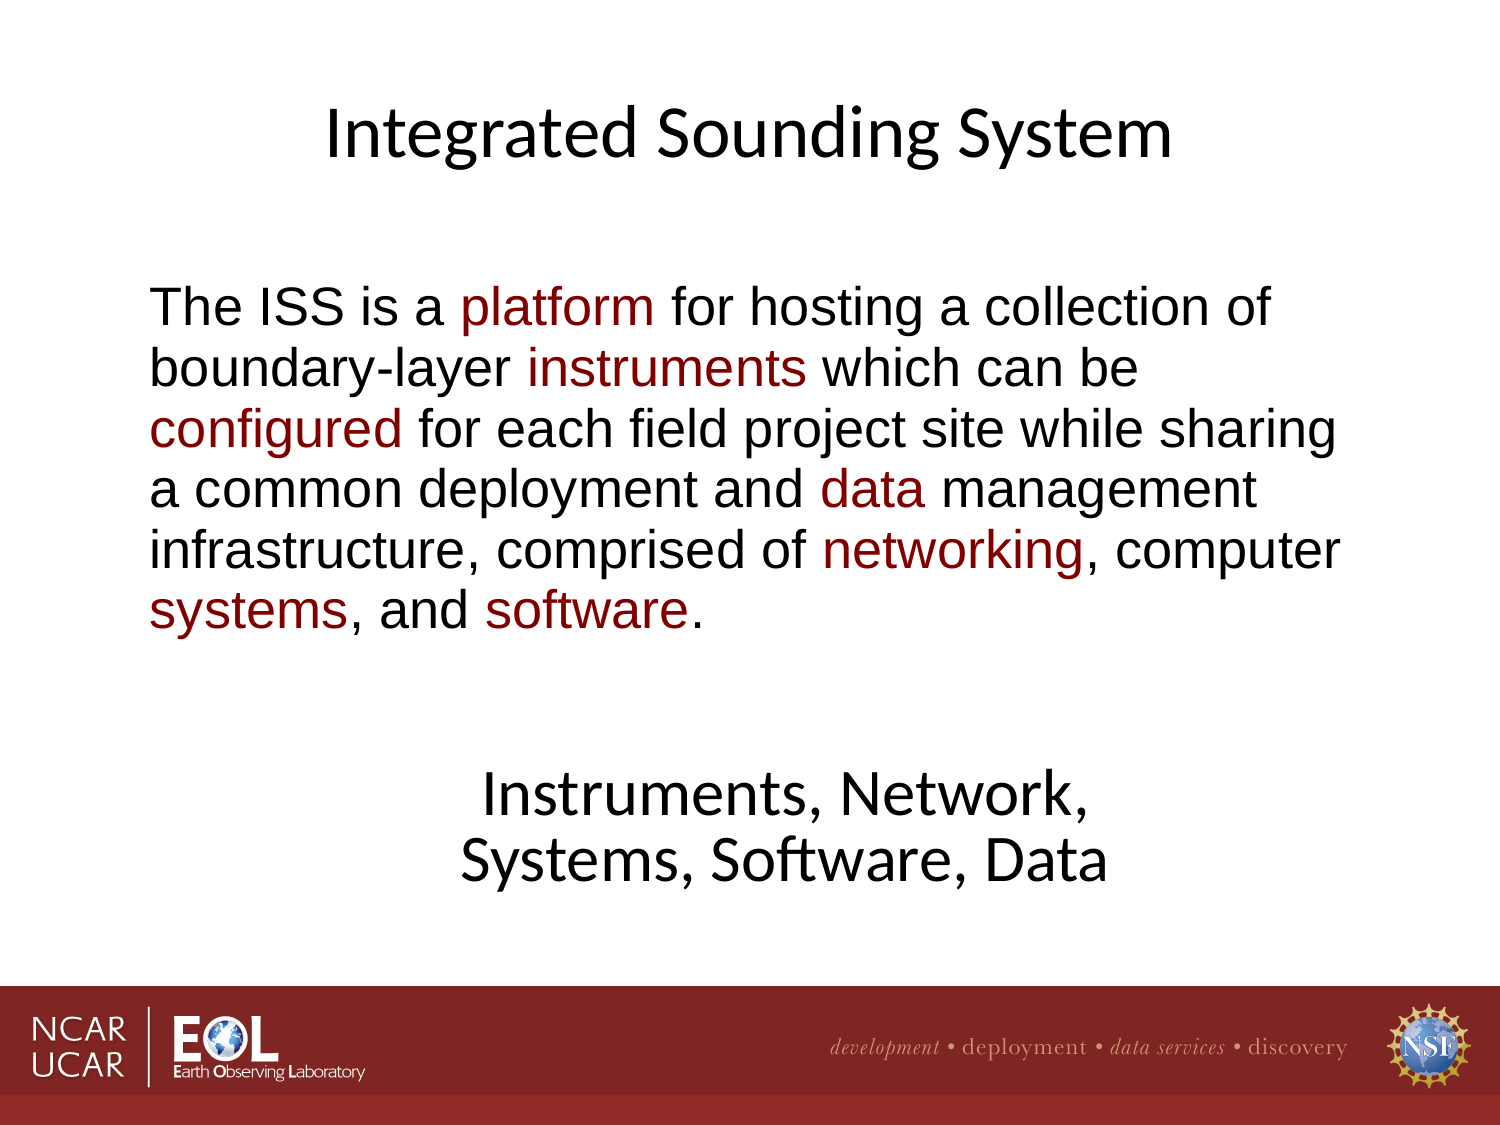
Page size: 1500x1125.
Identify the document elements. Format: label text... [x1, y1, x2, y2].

list Instruments, Network, Systems, Software, Data [307, 765, 1193, 931]
text_box The ISS is a platform for hosting a collection of boundary-layer instruments which can be configured for each field project site while sharing a common deployment and data management infrastructure, comprised of networking, computer systems, and software. [135, 269, 1396, 648]
title Integrated Sounding System [75, 45, 1425, 233]
picture [0, 986, 1500, 1125]
